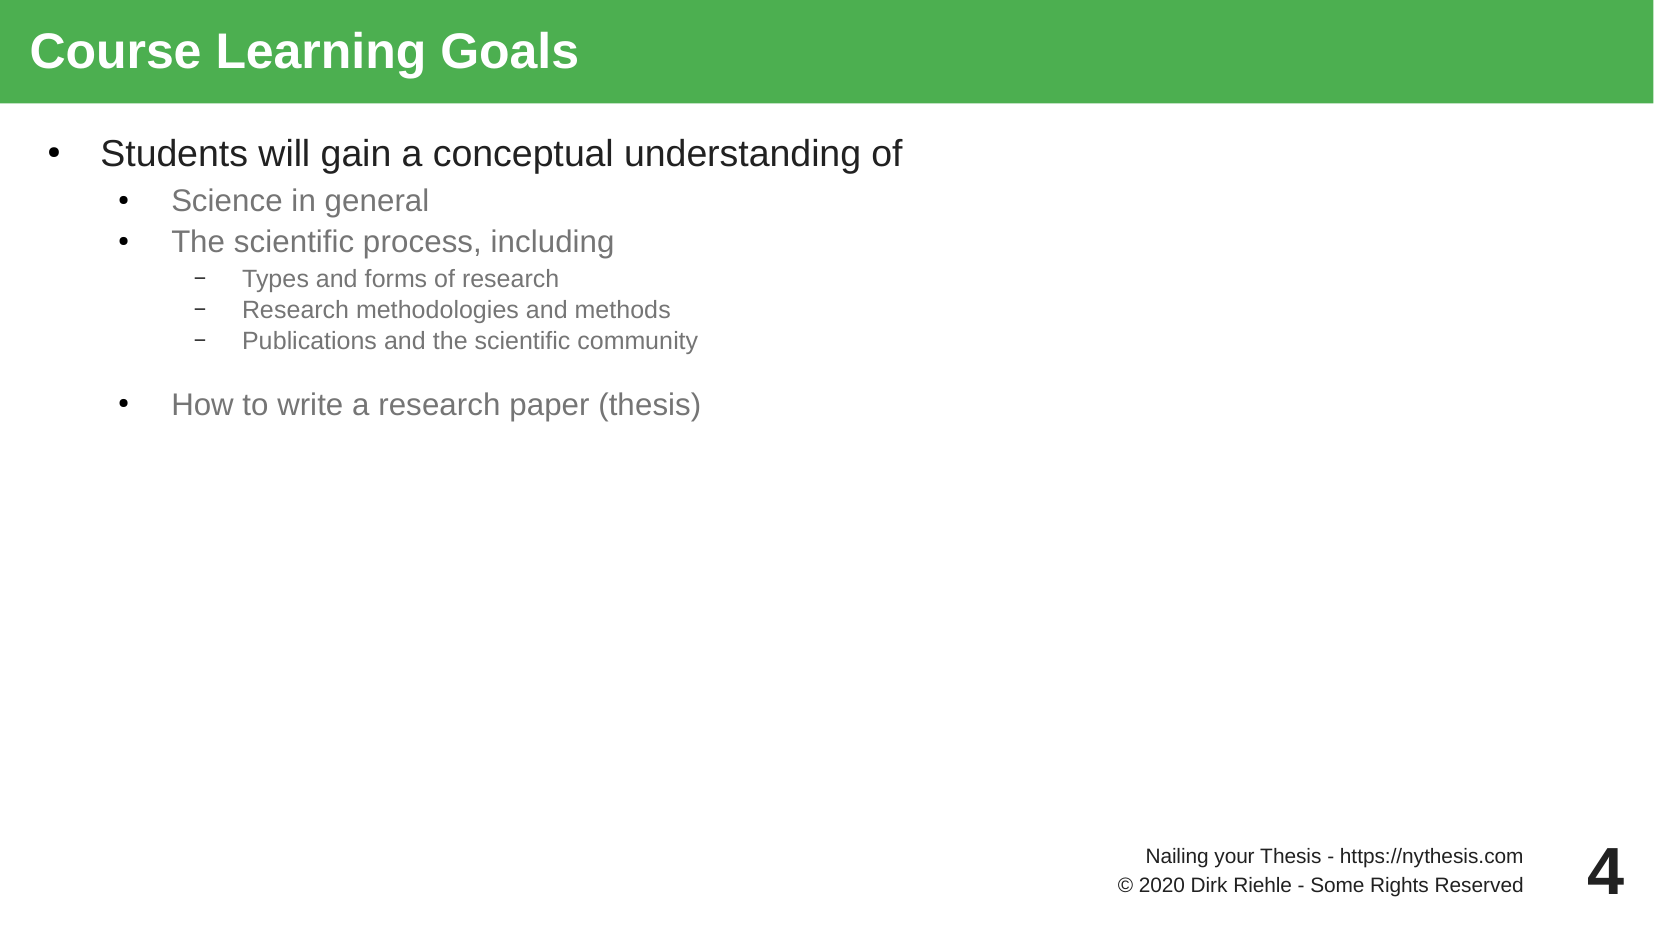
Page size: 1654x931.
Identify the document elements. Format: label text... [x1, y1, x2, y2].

list Students will gain a conceptual understanding of Science in general The scientific process, including Types and forms of research Research methodologies and methods Publications and the scientific community How to write a research paper (thesis) [29, 132, 1625, 813]
title Course Learning Goals [0, 0, 1654, 104]
